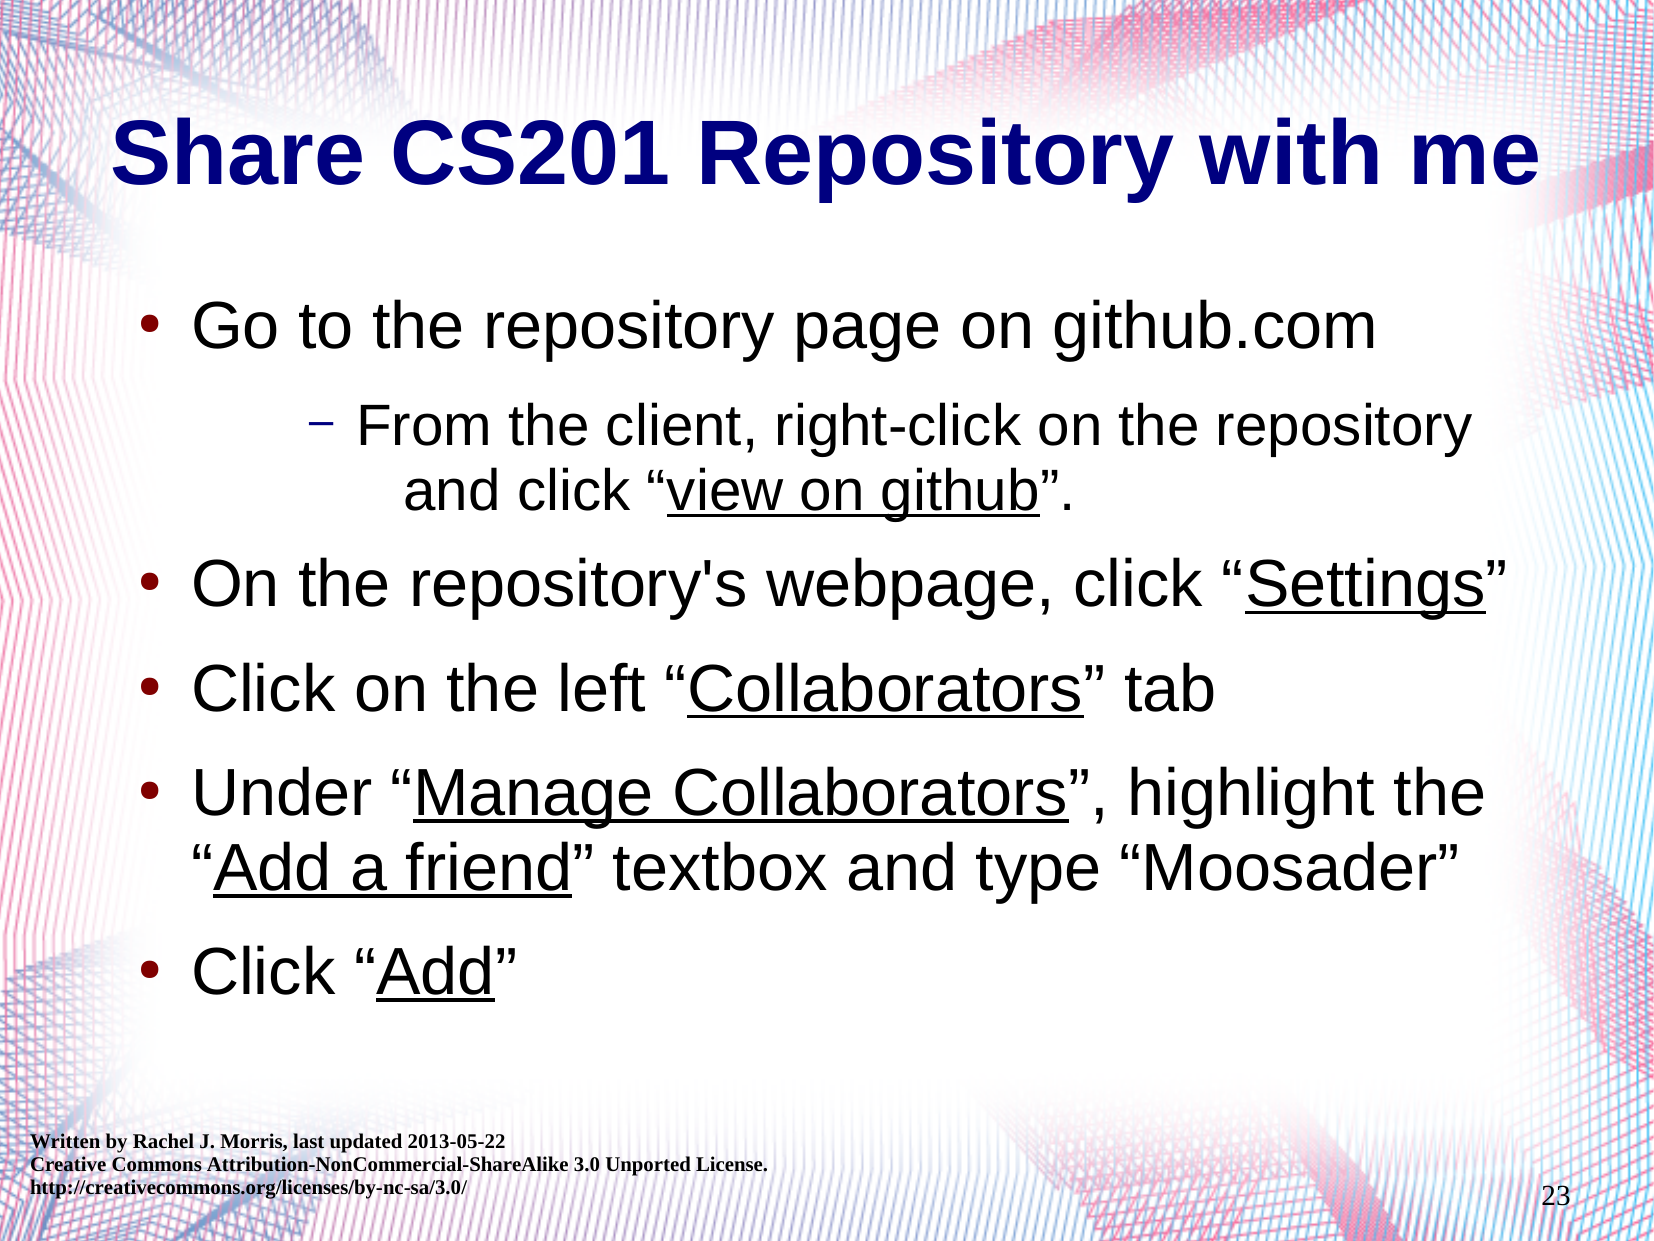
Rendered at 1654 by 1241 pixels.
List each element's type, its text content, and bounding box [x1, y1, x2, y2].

picture [0, 0, 1654, 1241]
list Go to the repository page on github.com From the client, right-click on the repository and click “view on github”. On the repository's webpage, click “Settings” Click on the left “Collaborators” tab Under “Manage Collaborators”, highlight the “Add a friend” textbox and type “Moosader” Click “Add” [120, 288, 1573, 1009]
title Share CS201 Repository with me [82, 49, 1571, 257]
